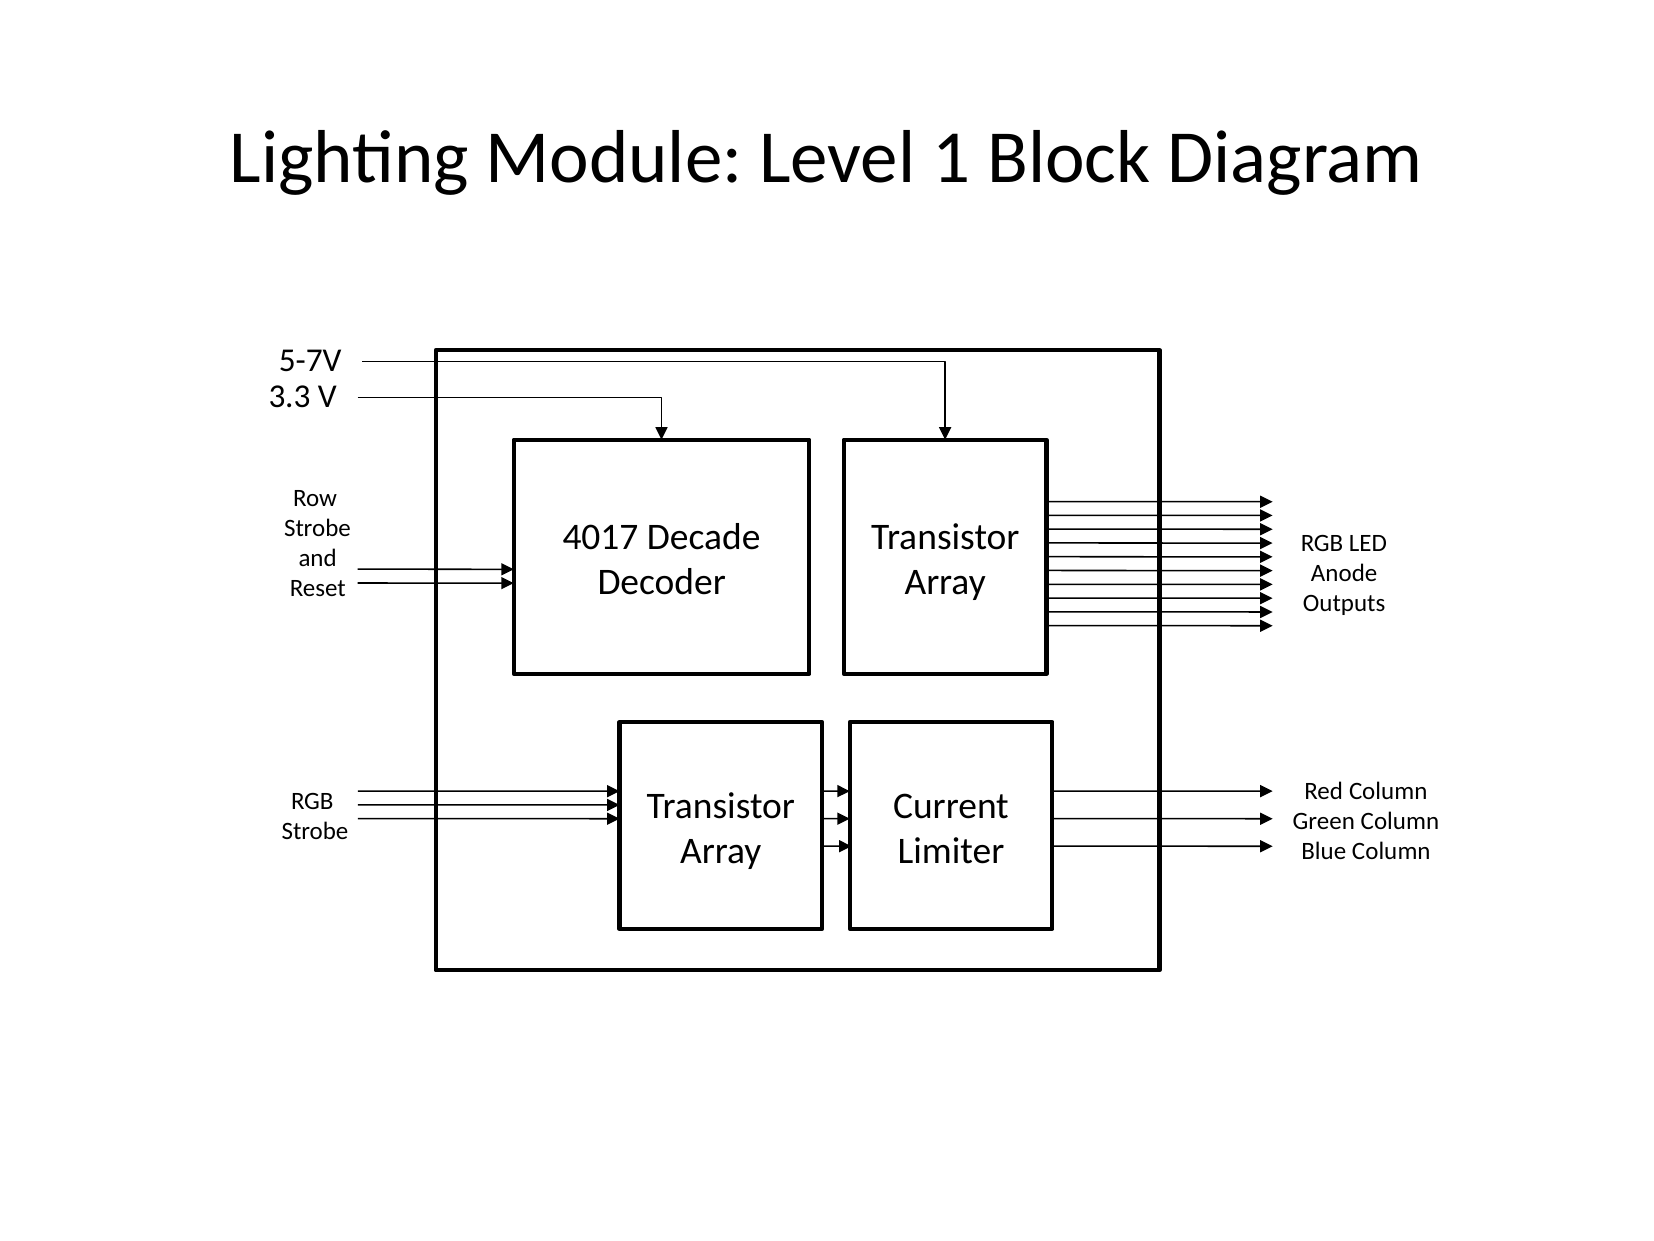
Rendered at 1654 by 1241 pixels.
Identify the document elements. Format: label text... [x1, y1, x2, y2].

text_box RGB Strobe [266, 777, 364, 852]
text_box 5-7V [264, 330, 357, 386]
text_box [1047, 586, 1160, 597]
text_box [608, 806, 619, 817]
text_box [823, 792, 849, 817]
text_box [435, 362, 1160, 790]
text_box [1047, 530, 1160, 542]
text_box [435, 806, 607, 817]
text_box [1053, 792, 1160, 817]
text_box [1047, 544, 1160, 556]
text_box [1047, 599, 1160, 611]
text_box [435, 398, 661, 568]
text_box [1047, 517, 1160, 528]
text_box Current Limiter [849, 722, 1053, 929]
text_box [435, 571, 501, 582]
text_box [1047, 503, 1160, 514]
text_box 3.3 V [253, 367, 352, 422]
title Lighting Module: Level 1 Block Diagram [82, 49, 1571, 257]
text_box [1053, 820, 1160, 845]
text_box [502, 571, 513, 582]
text_box [435, 350, 1160, 500]
text_box Row Strobe and Reset [269, 473, 367, 609]
text_box 4017 Decade Decoder [513, 439, 810, 674]
text_box [608, 792, 619, 804]
text_box Transistor Array [843, 439, 1047, 674]
text_box [435, 820, 1160, 971]
text_box [1047, 558, 1160, 569]
text_box [1047, 572, 1160, 583]
text_box [823, 820, 849, 845]
text_box RGB LED Anode Outputs [1279, 518, 1409, 624]
text_box Transistor Array [619, 722, 823, 929]
text_box [1047, 613, 1160, 624]
text_box Red Column Green Column Blue Column [1258, 767, 1474, 872]
text_box 3.3 V [321, 386, 332, 403]
text_box [435, 792, 607, 804]
